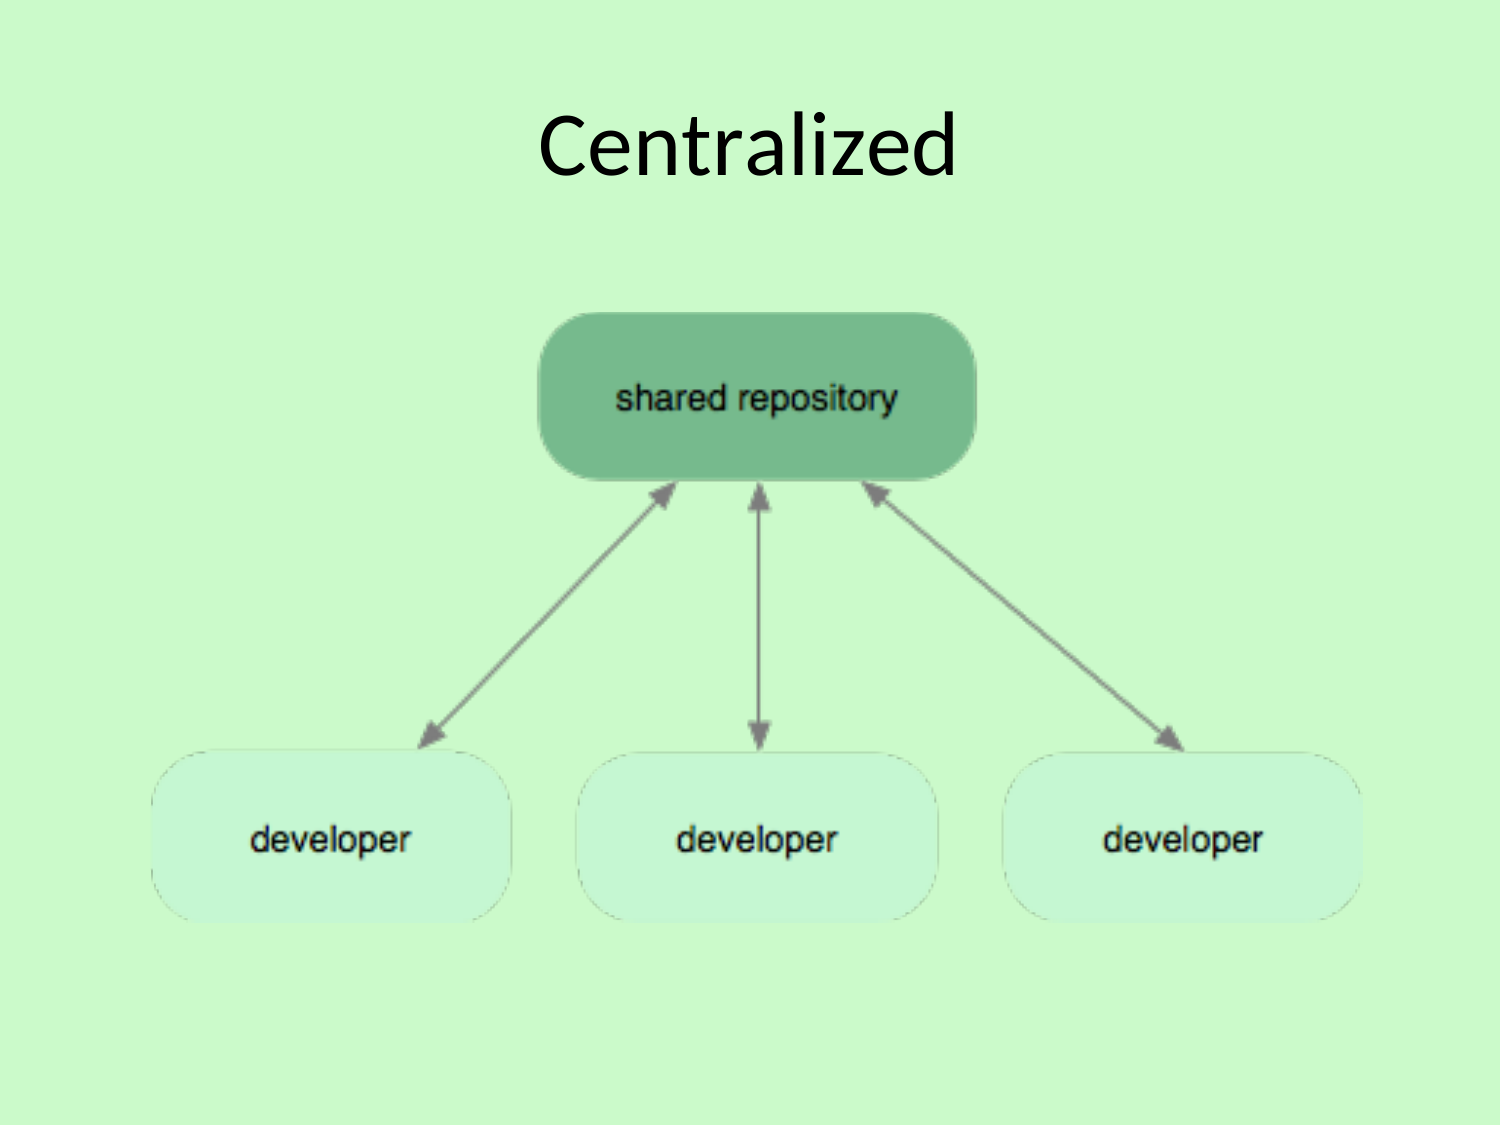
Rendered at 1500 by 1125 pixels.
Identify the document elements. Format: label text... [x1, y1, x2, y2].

picture [150, 312, 1363, 923]
text_box Centralized [75, 45, 1426, 233]
